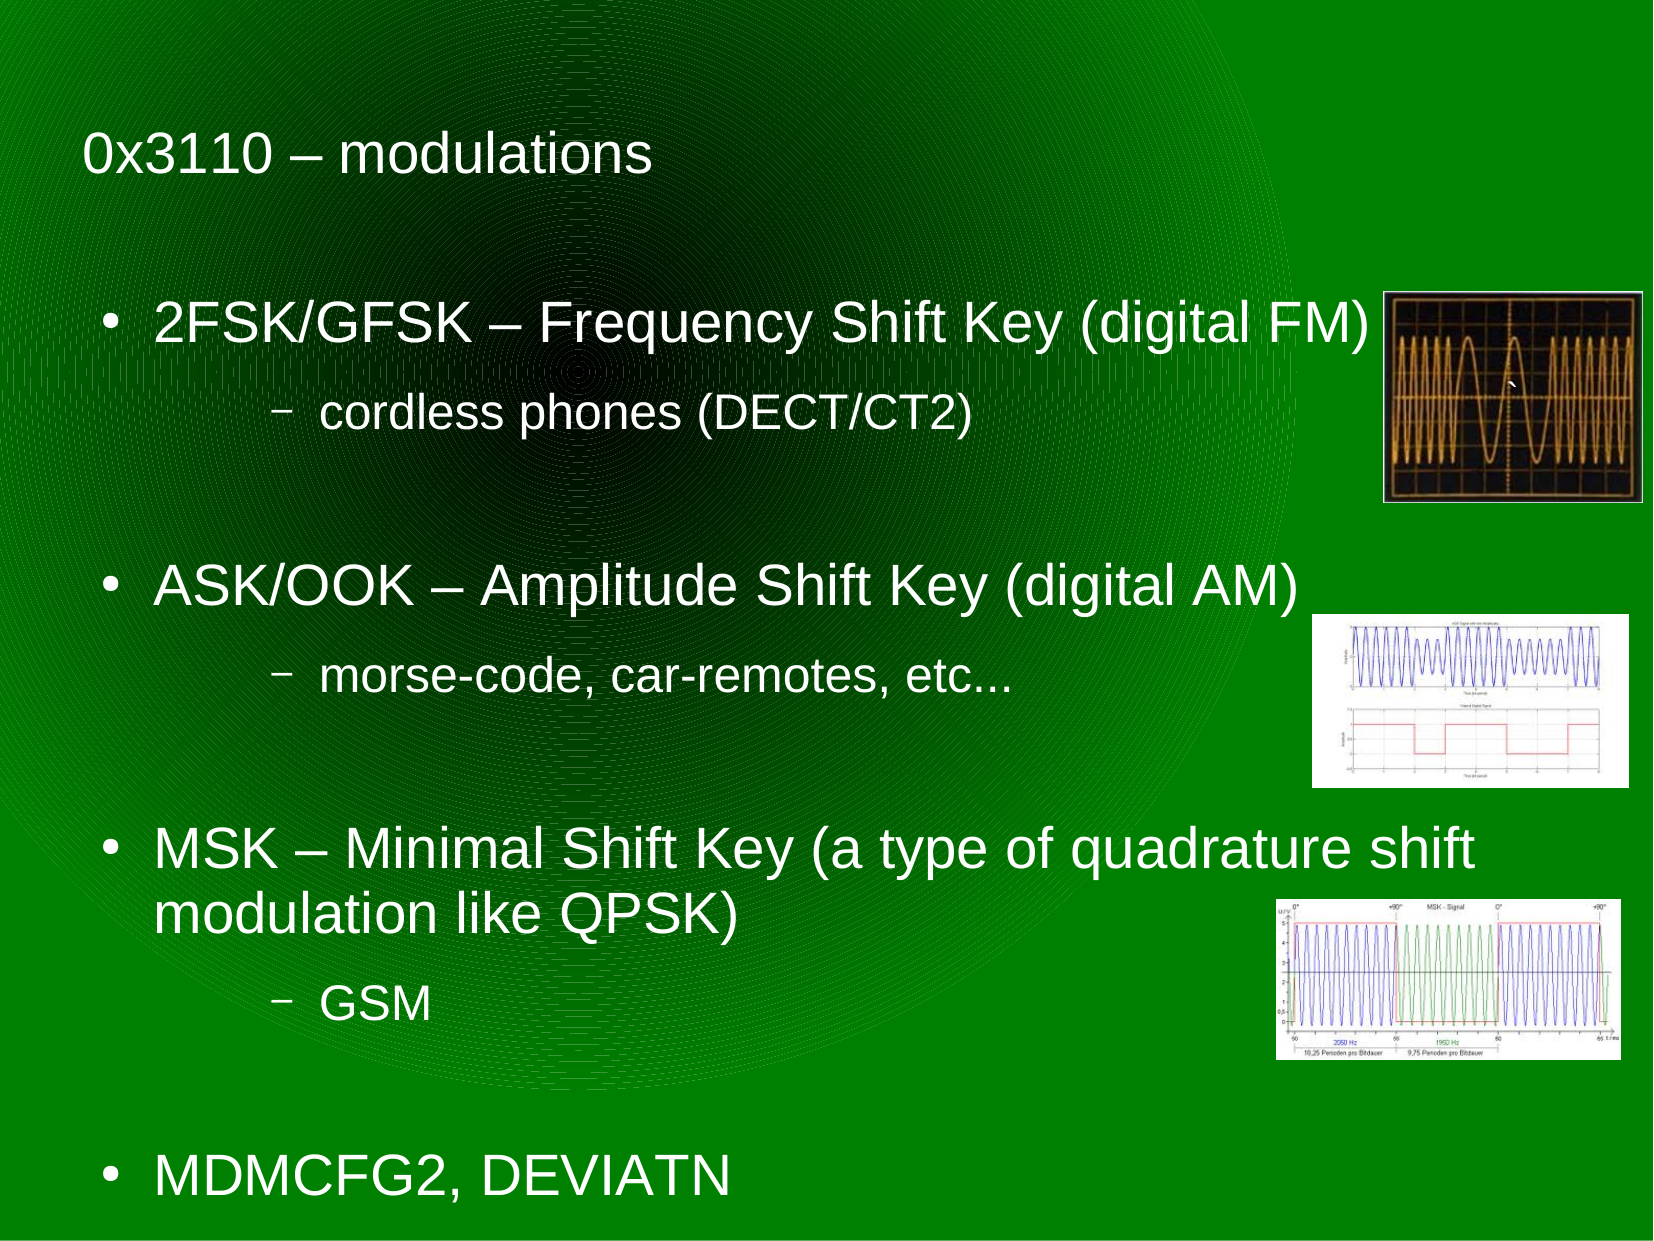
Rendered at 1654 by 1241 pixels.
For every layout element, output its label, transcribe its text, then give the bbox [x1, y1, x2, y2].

picture [1383, 291, 1643, 503]
picture [1312, 614, 1629, 788]
list 2FSK/GFSK – Frequency Shift Key (digital FM) cordless phones (DECT/CT2) ASK/OOK – Amplitude Shift Key (digital AM) morse-code, car-remotes, etc... MSK – Minimal Shift Key (a type of quadrature shift modulation like QPSK) GSM MDMCFG2, DEVIATN [82, 290, 1571, 1209]
title 0x3110 – modulations [82, 49, 1571, 257]
picture [1276, 899, 1621, 1060]
